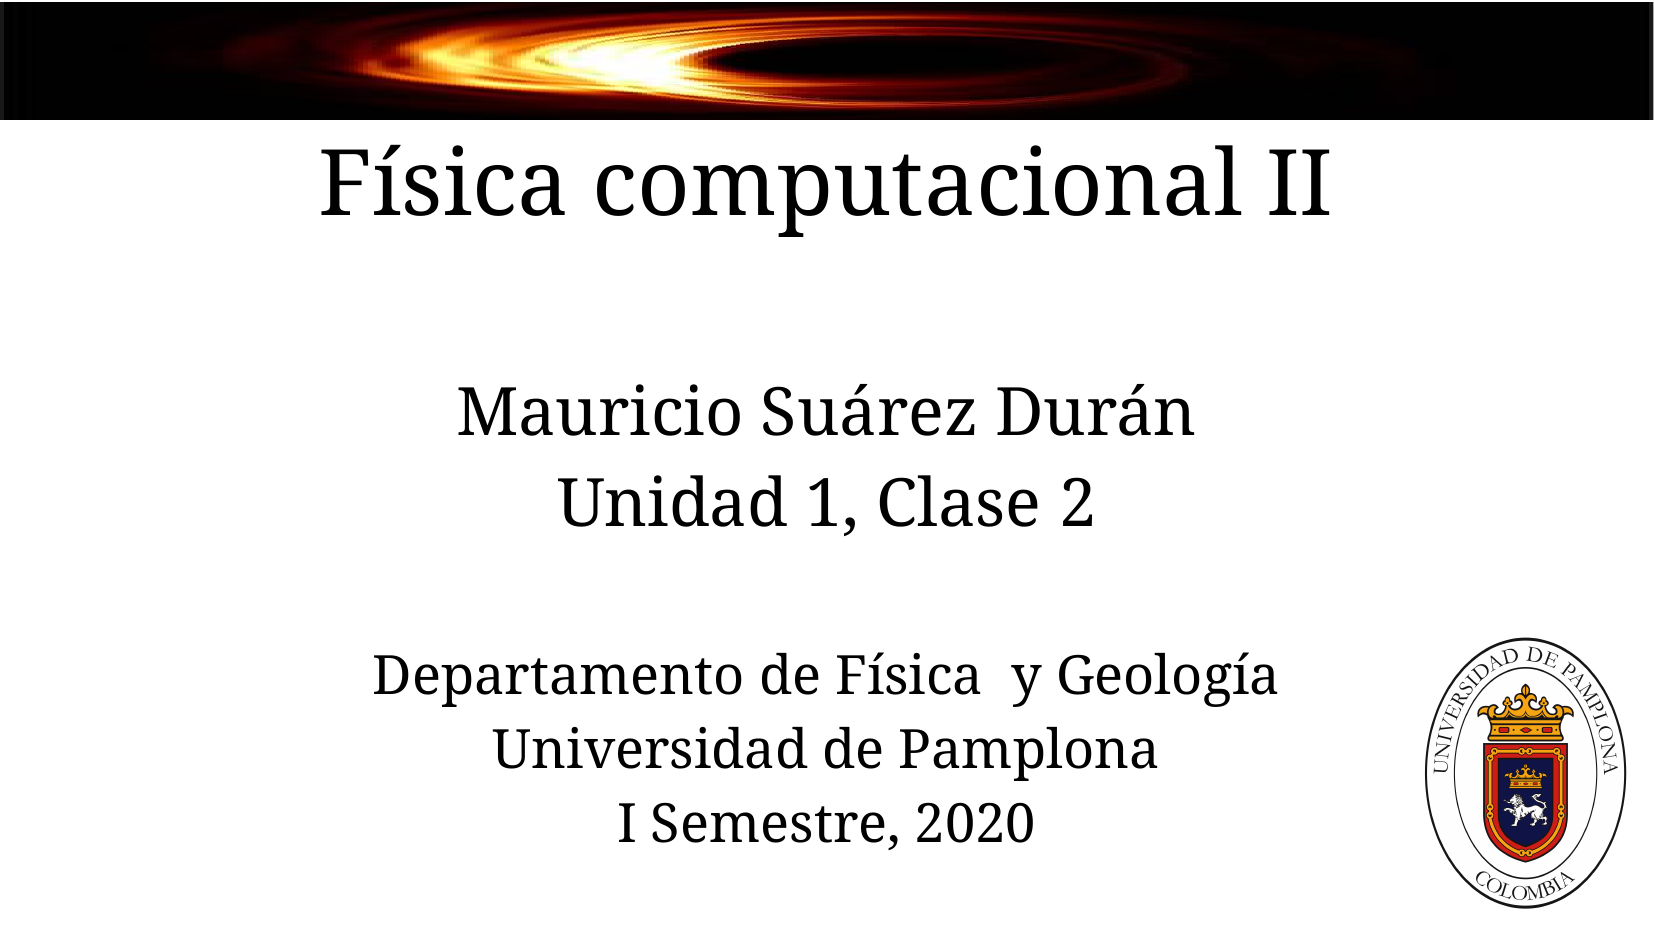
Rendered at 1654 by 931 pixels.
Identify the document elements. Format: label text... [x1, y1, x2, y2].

subtitle Mauricio Suárez Durán Unidad 1, Clase 2 Departamento de Física y Geología Universidad de Pamplona I Semestre, 2020 [82, 341, 1571, 882]
picture [1415, 629, 1636, 918]
picture [0, 2, 1654, 121]
title Física computacional II [82, 121, 1571, 258]
